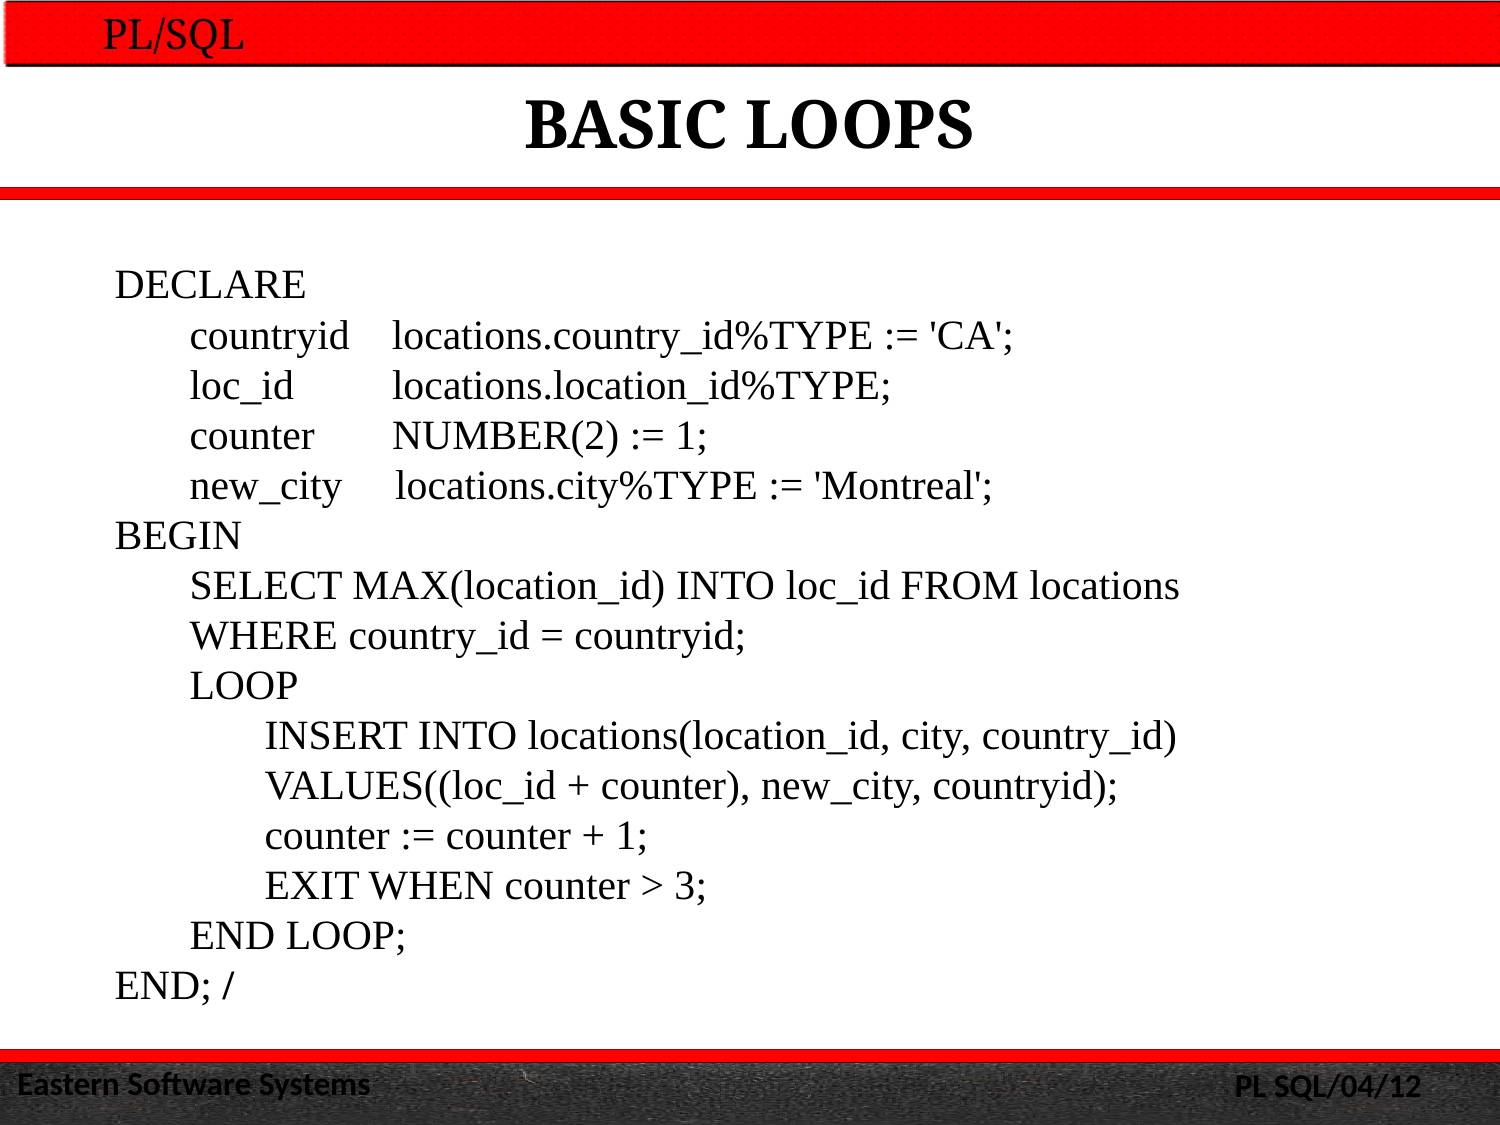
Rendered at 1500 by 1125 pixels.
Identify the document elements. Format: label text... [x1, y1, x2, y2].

text_box Eastern Software Systems [2, 1054, 394, 1110]
picture [0, 187, 1500, 200]
text_box BASIC LOOPS [0, 74, 1500, 170]
text_box PL SQL/04/12 [379, 1056, 1500, 1125]
picture [0, 1049, 1500, 1125]
text_box PL/SQL [87, 0, 288, 65]
picture [0, 0, 1500, 69]
text_box DECLARE countryid locations.country_id%TYPE := 'CA'; loc_id locations.location_id%TYPE; counter NUMBER(2) := 1; new_city locations.city%TYPE := 'Montreal'; BEGIN SELECT MAX(location_id) INTO loc_id FROM locations WHERE country_id = countryid; LOOP INSERT INTO locations(location_id, city, country_id) VALUES((loc_id + counter), new_city, countryid); counter := counter + 1; EXIT WHEN counter > 3; END LOOP; END; / [99, 249, 1375, 1016]
